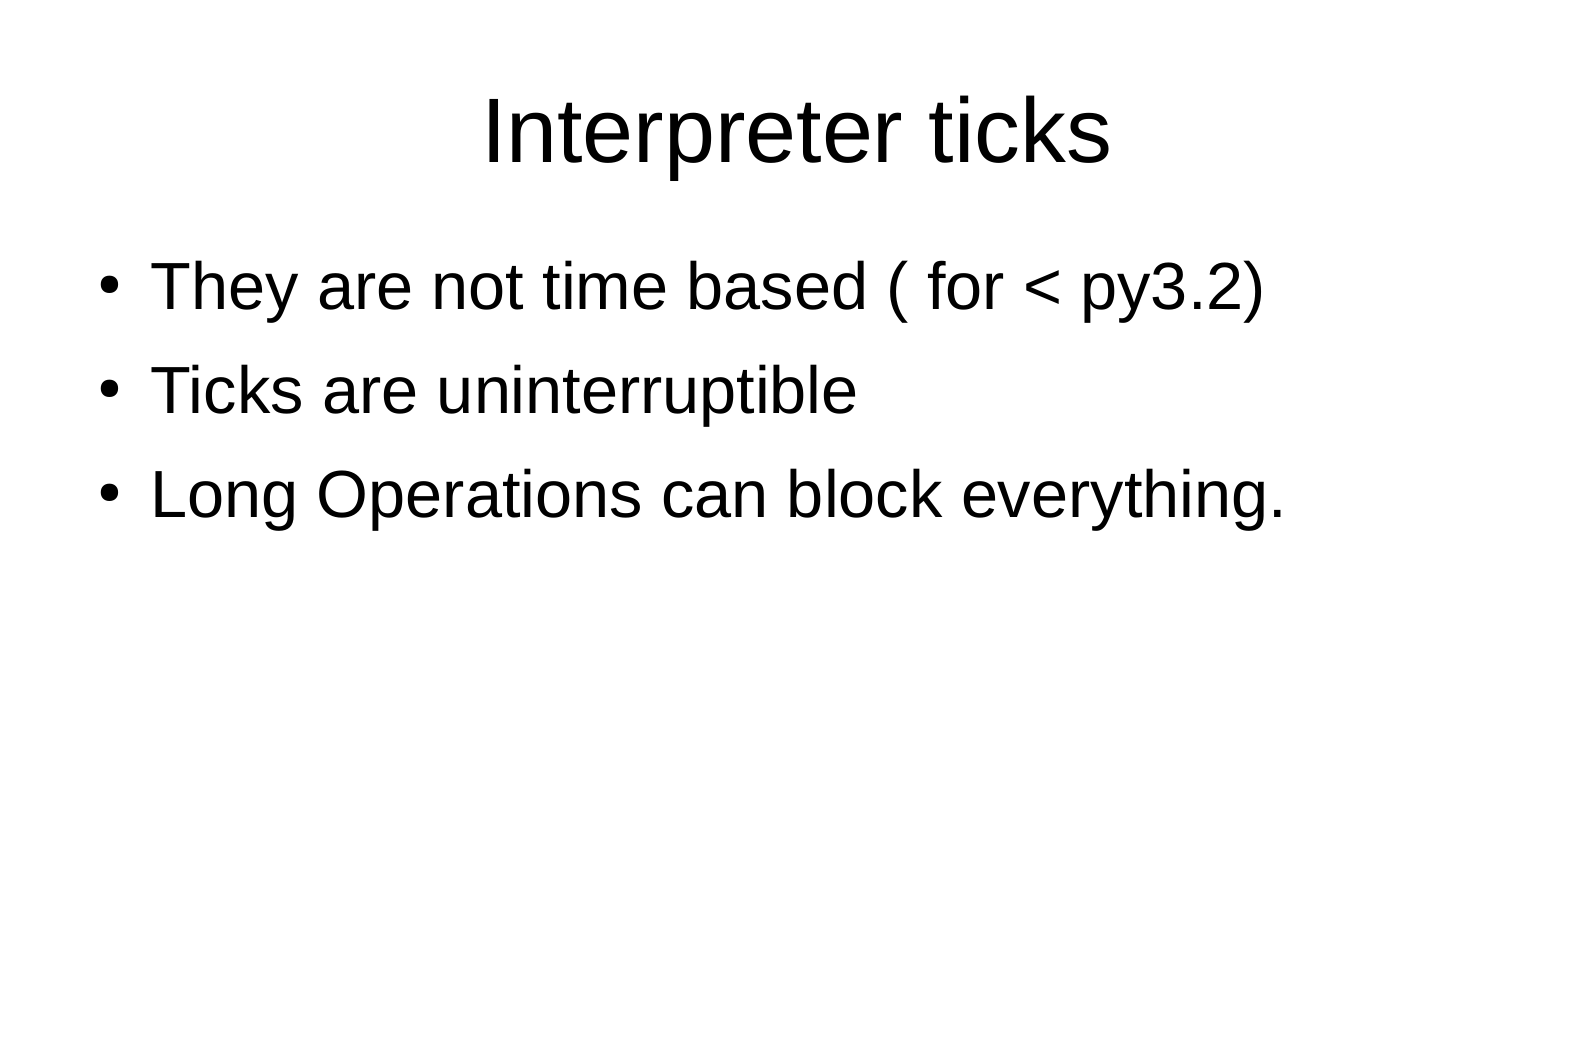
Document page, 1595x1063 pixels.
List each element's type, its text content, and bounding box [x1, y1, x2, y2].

title Interpreter ticks [79, 49, 1515, 213]
list They are not time based ( for < py3.2) Ticks are uninterruptible Long Operations can block everything. [79, 248, 1515, 951]
